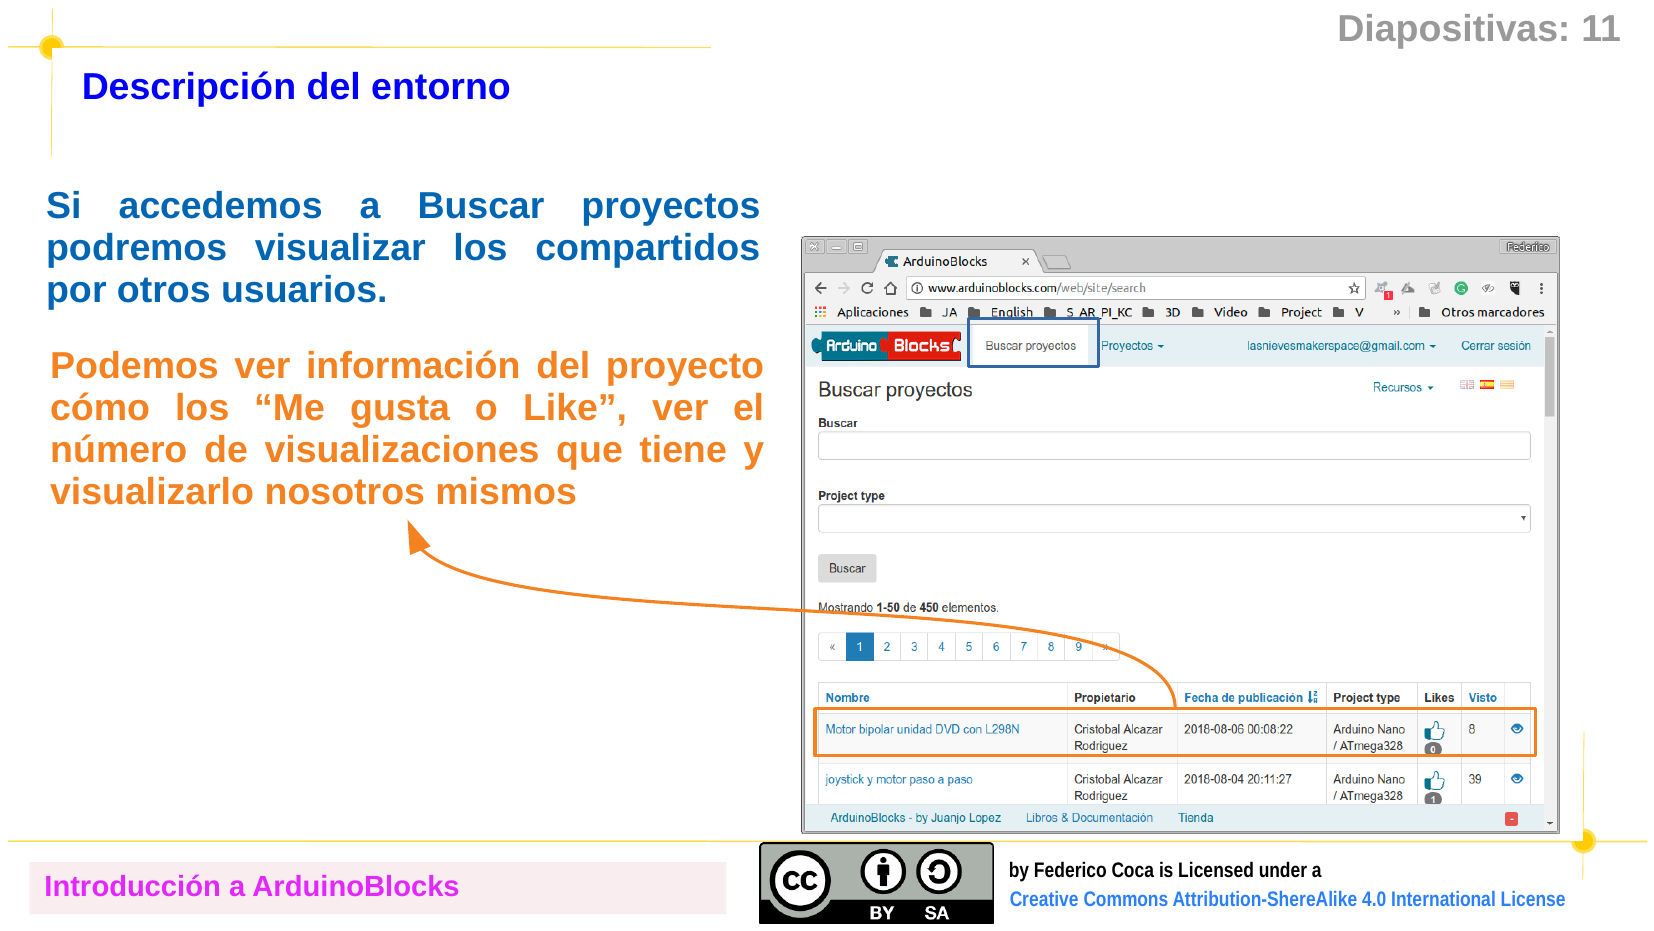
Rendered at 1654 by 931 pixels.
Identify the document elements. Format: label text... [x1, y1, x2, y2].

text_box Introducción a ArduinoBlocks [29, 862, 727, 915]
picture [801, 236, 1560, 834]
text_box Si accedemos a Buscar proyectos podremos visualizar los compartidos por otros usuarios. [31, 176, 776, 318]
text_box Podemos ver información del proyecto cómo los “Me gusta o Like”, ver el número de visualizaciones que tiene y visualizarlo nosotros mismos [35, 336, 780, 520]
text_box Diapositivas: 11 [1322, 0, 1644, 57]
text_box Descripción del entorno [67, 58, 1207, 116]
picture [817, 710, 1534, 754]
